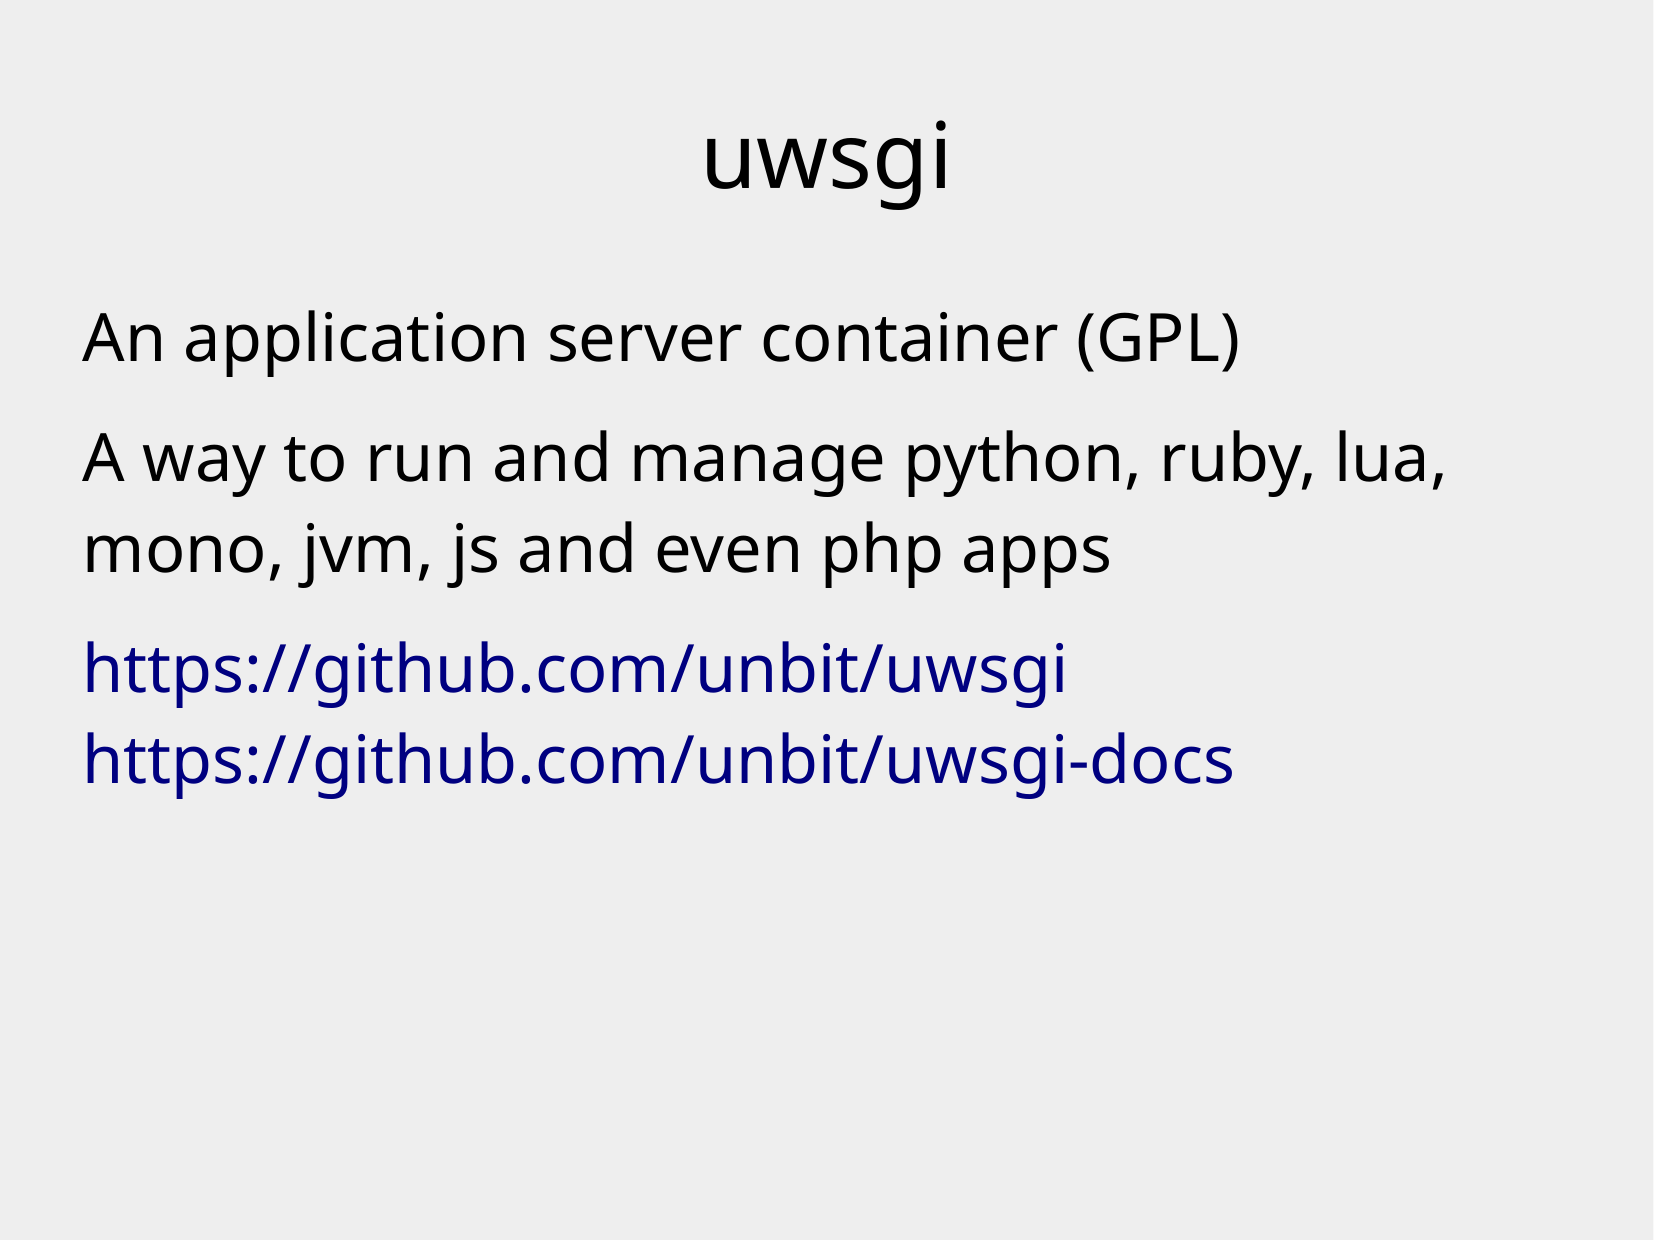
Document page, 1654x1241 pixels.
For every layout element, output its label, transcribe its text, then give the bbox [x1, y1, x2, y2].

list An application server container (GPL) A way to run and manage python, ruby, lua, mono, jvm, js and even php apps https://github.com/unbit/uwsgi https://github.com/unbit/uwsgi-docs [82, 290, 1571, 1010]
title uwsgi [82, 49, 1571, 257]
